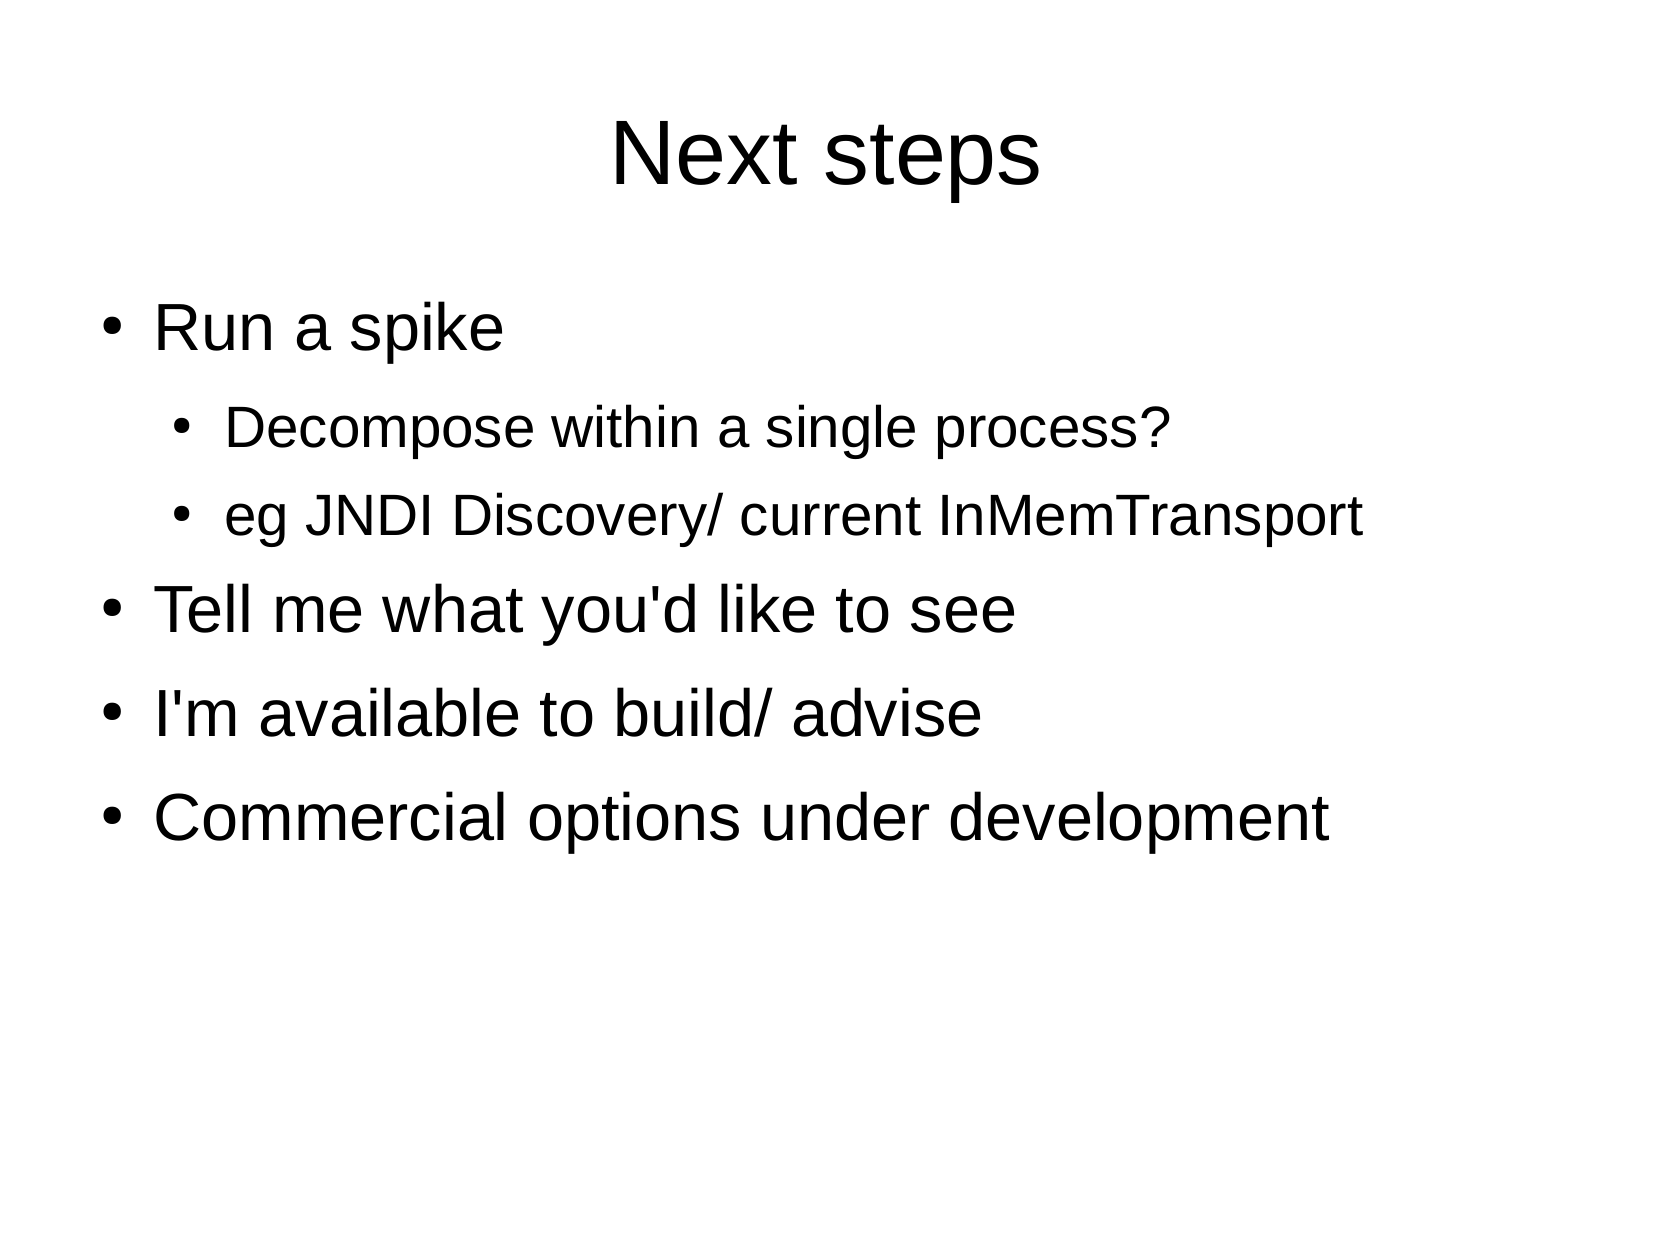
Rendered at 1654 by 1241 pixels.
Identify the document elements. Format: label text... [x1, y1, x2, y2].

title Next steps [82, 49, 1571, 257]
list Run a spike Decompose within a single process? eg JNDI Discovery/ current InMemTransport Tell me what you'd like to see I'm available to build/ advise Commercial options under development [82, 290, 1571, 1010]
